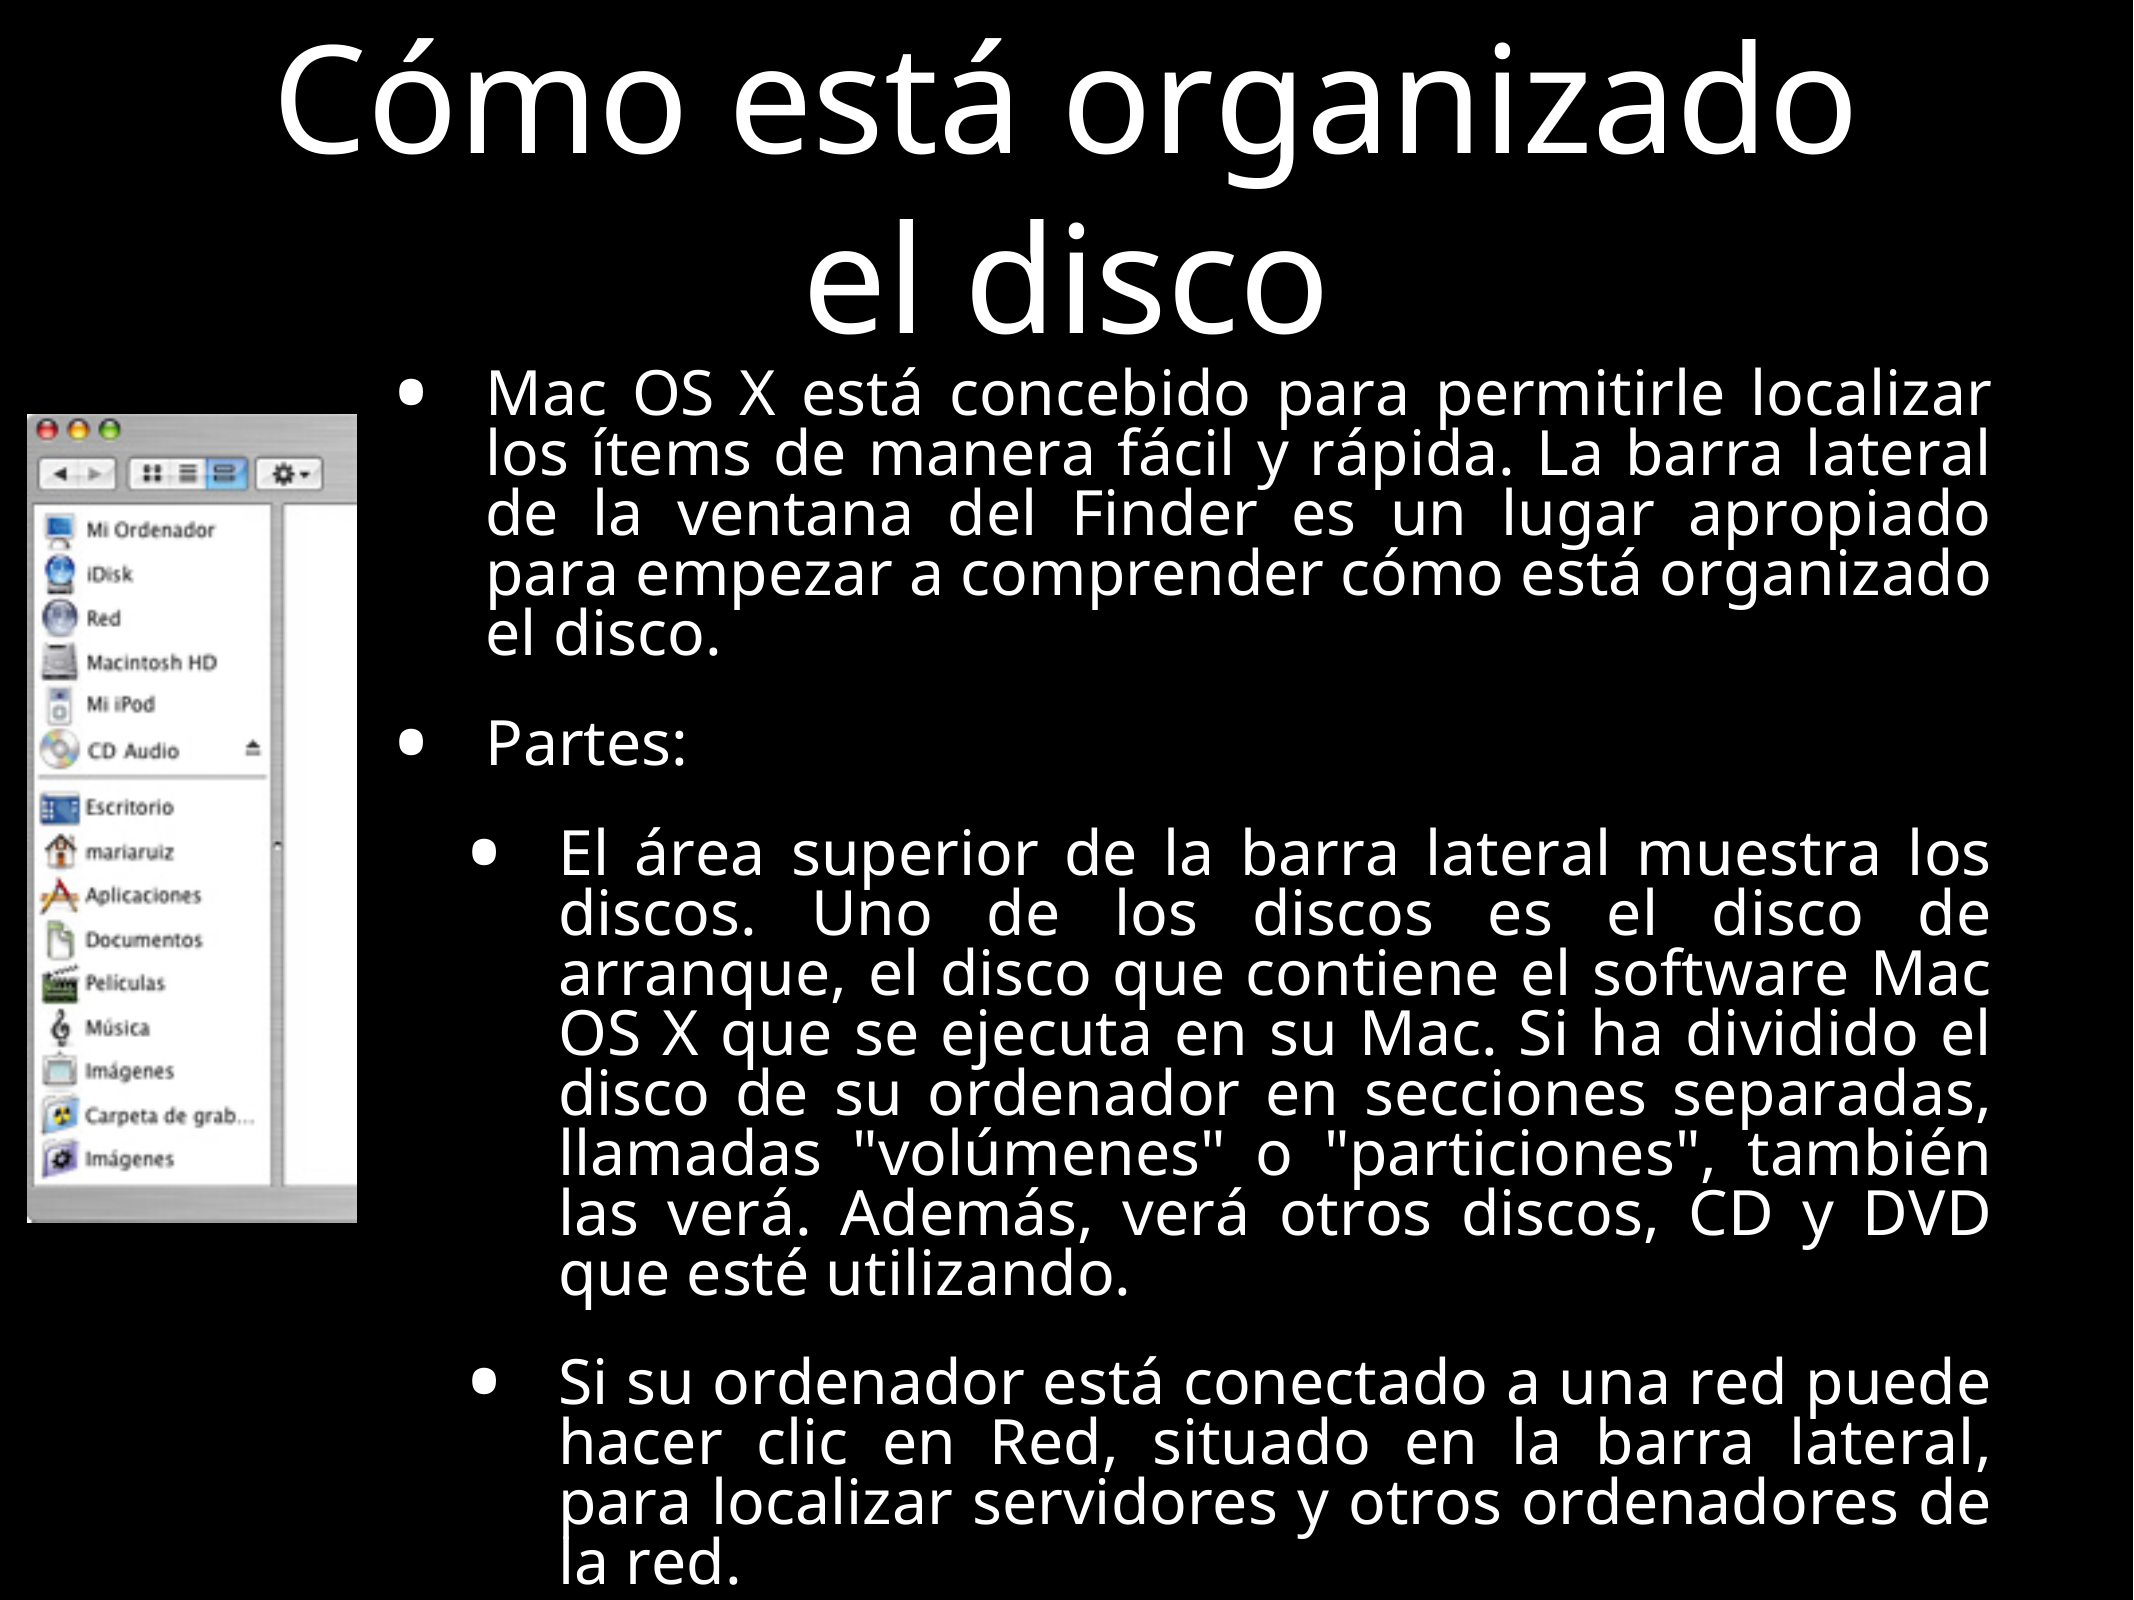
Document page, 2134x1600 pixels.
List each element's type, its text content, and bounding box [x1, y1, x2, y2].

picture [27, 414, 360, 1225]
title Cómo está organizado el disco [208, 0, 1925, 372]
list Mac OS X está concebido para permitirle localizar los ítems de manera fácil y rápida. La barra lateral de la ventana del Finder es un lugar apropiado para empezar a comprender cómo está organizado el disco. Partes: El área superior de la barra lateral muestra los discos. Uno de los discos es el disco de arranque, el disco que contiene el software Mac OS X que se ejecuta en su Mac. Si ha dividido el disco de su ordenador en secciones separadas, llamadas "volúmenes" o "particiones", también las verá. Además, verá otros discos, CD y DVD que esté utilizando. Si su ordenador está conectado a una red puede hacer clic en Red, situado en la barra lateral, para localizar servidores y otros ordenadores de la red. [331, 379, 2003, 1586]
